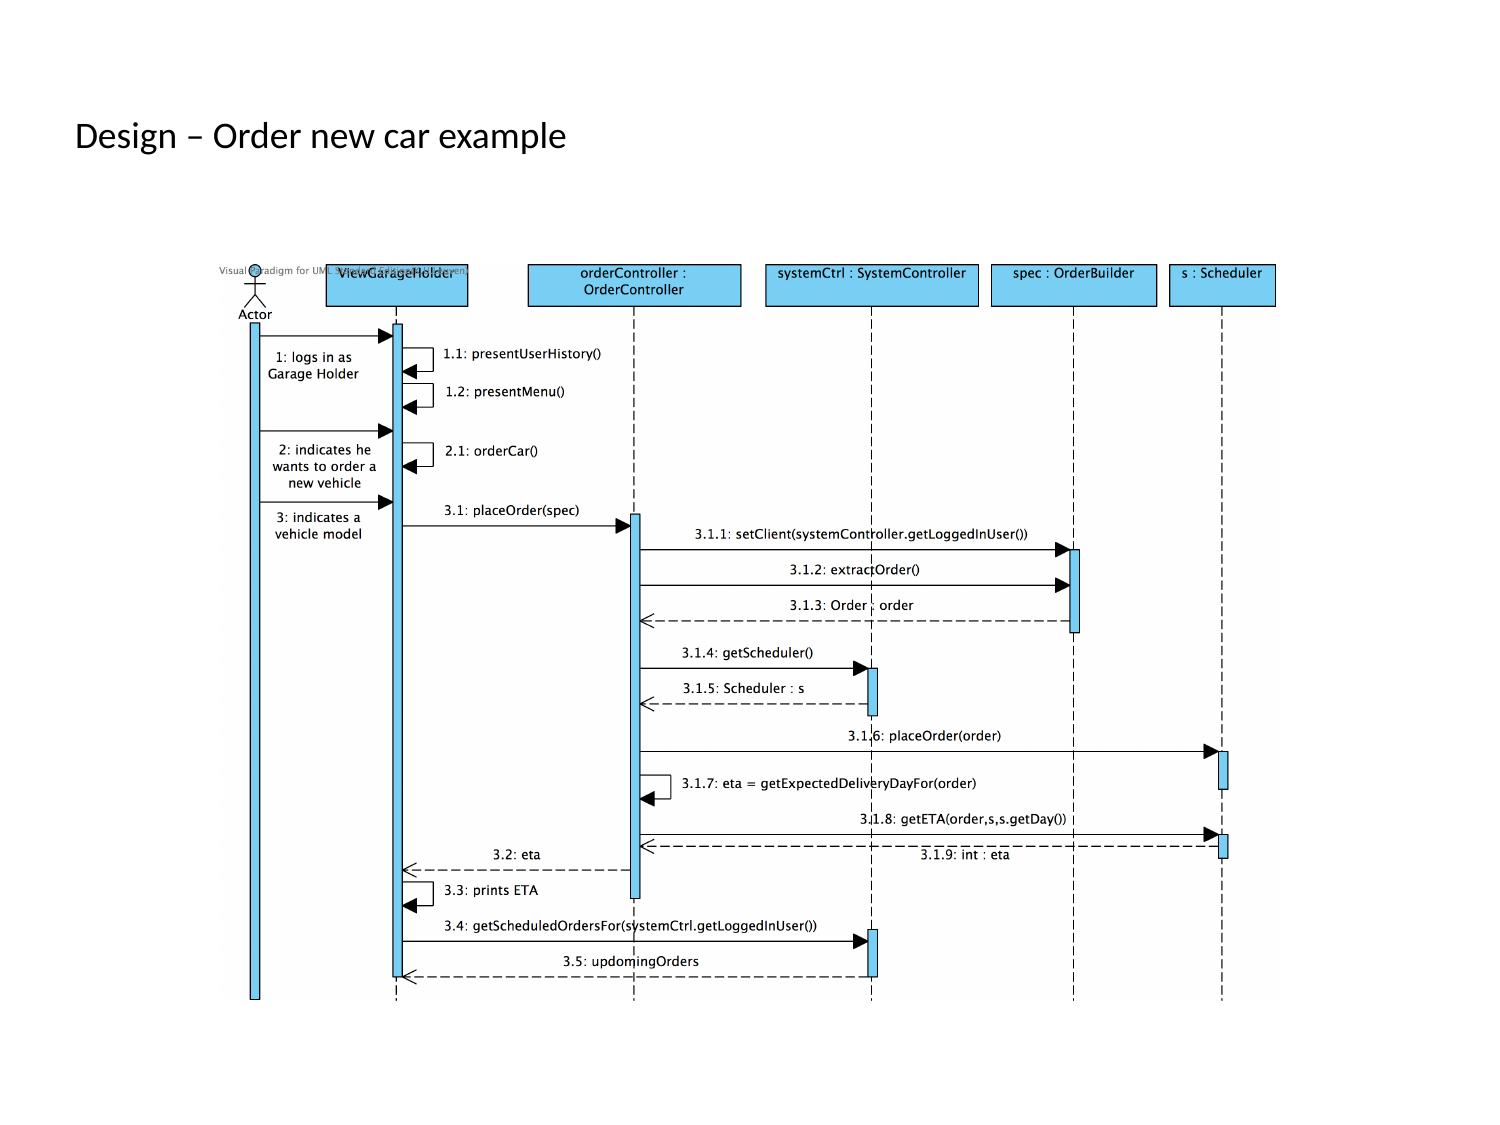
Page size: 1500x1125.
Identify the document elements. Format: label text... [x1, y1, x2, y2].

title Design – Order new car example [75, 45, 1425, 233]
picture [219, 262, 1281, 1005]
